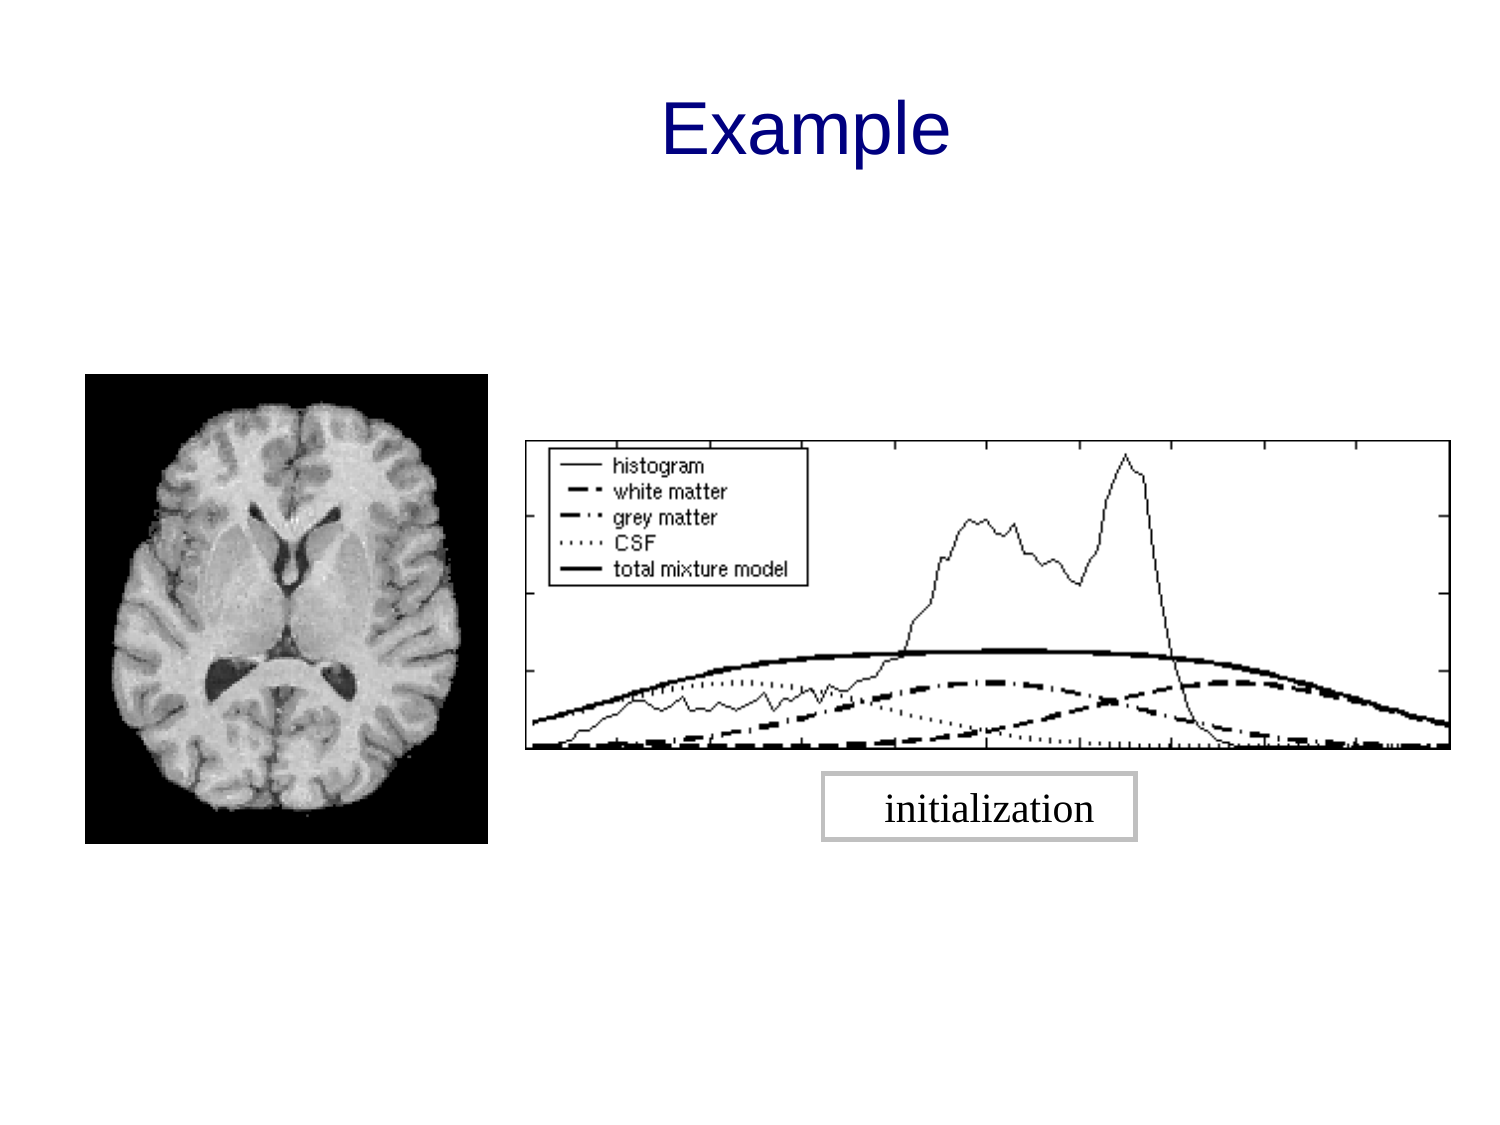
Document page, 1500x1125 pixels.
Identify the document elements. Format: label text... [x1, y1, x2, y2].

picture [525, 440, 1451, 751]
title Example [149, 65, 1463, 179]
picture [85, 374, 488, 845]
text_box initialization [822, 773, 1136, 840]
